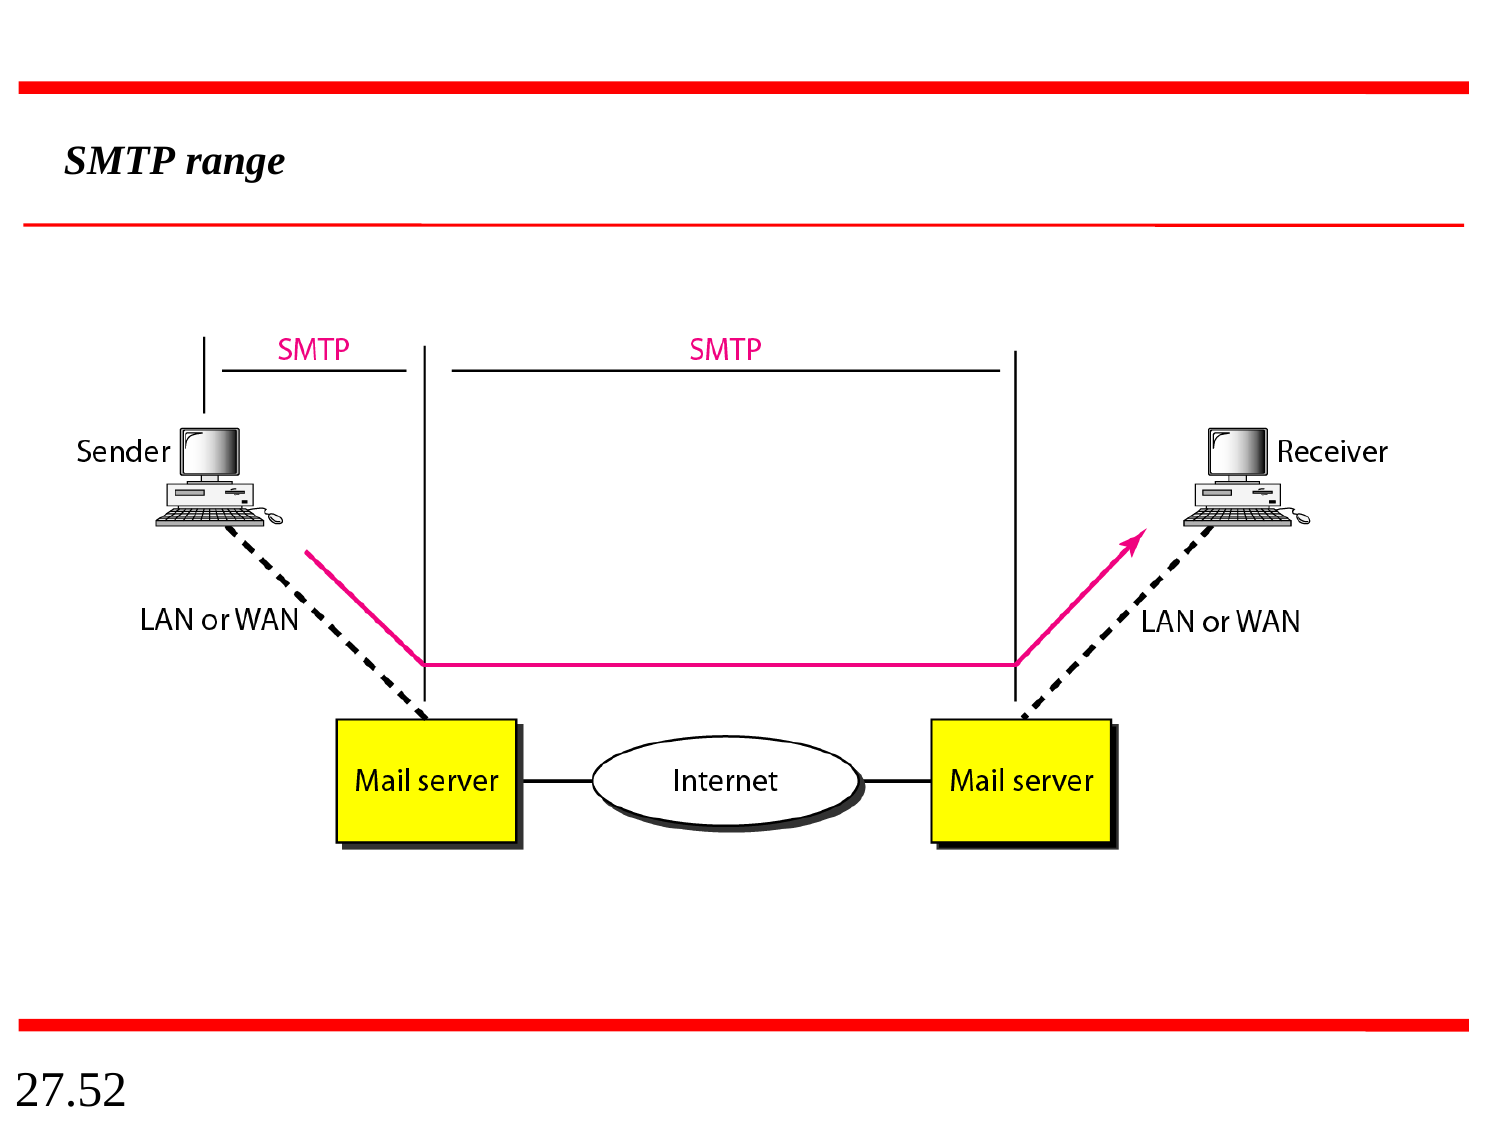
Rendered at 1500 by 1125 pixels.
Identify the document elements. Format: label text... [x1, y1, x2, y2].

picture [76, 333, 1388, 850]
text_box SMTP range [49, 125, 301, 191]
